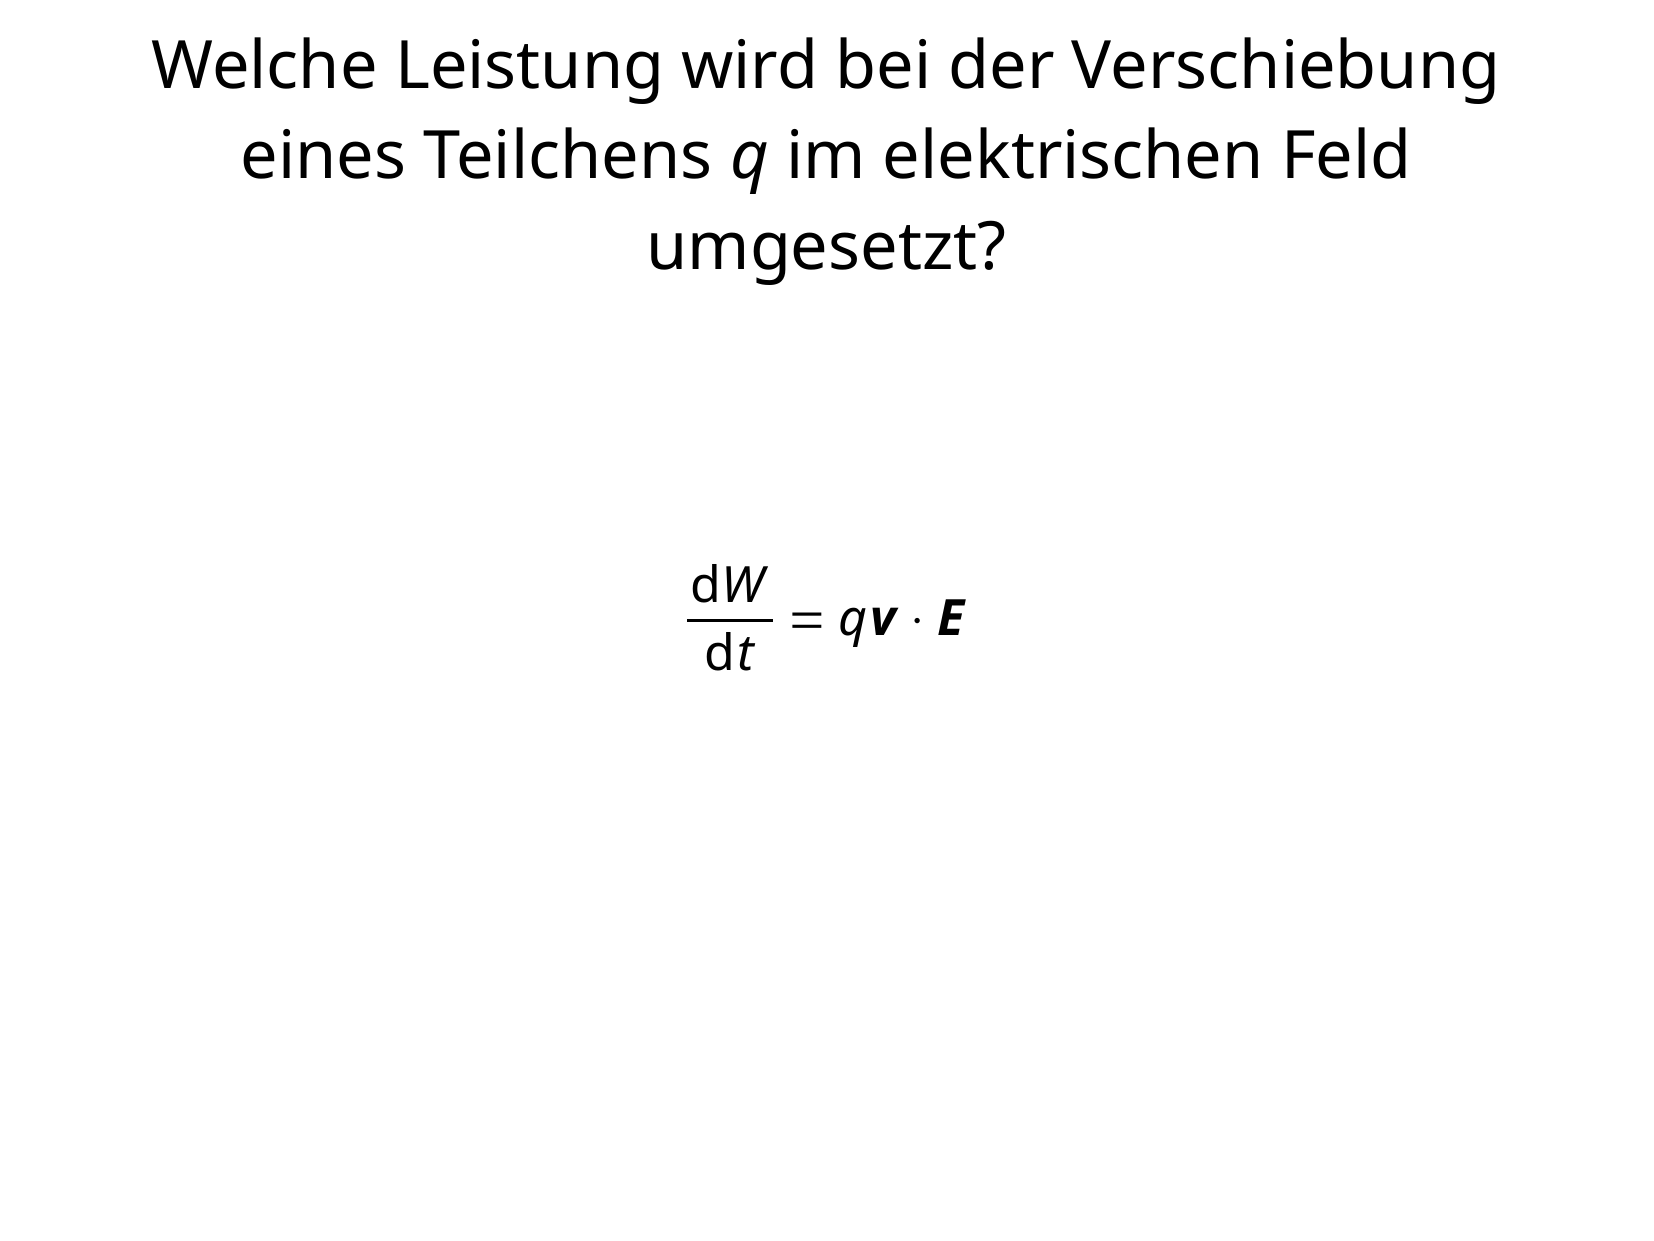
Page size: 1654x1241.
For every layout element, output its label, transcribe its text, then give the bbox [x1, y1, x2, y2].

title Welche Leistung wird bei der Verschiebung eines Teilchens q im elektrischen Feld umgesetzt? [82, 49, 1571, 257]
chart [679, 555, 974, 685]
